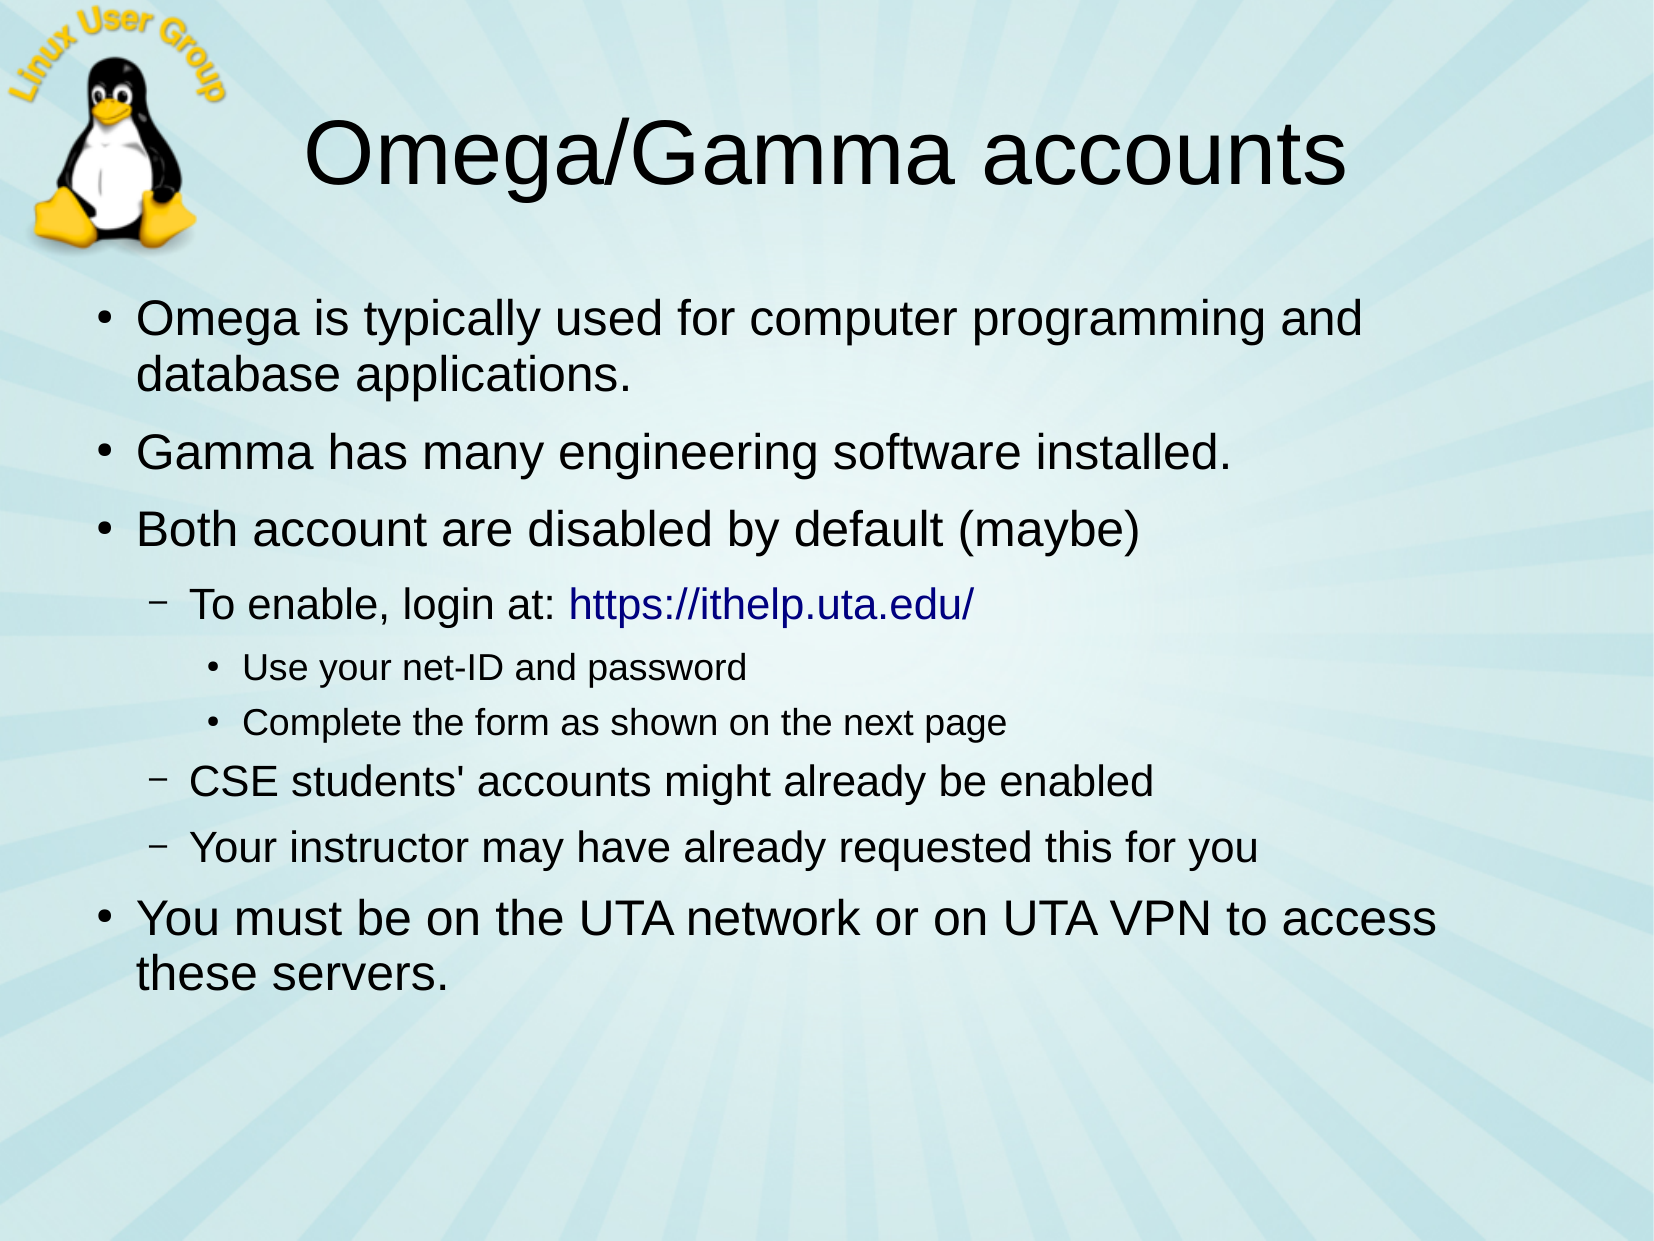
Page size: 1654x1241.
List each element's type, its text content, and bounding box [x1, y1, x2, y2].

title Omega/Gamma accounts [82, 49, 1571, 257]
picture [0, 0, 1654, 1241]
list Omega is typically used for computer programming and database applications. Gamma has many engineering software installed. Both account are disabled by default (maybe) To enable, login at: https://ithelp.uta.edu/ Use your net-ID and password Complete the form as shown on the next page CSE students' accounts might already be enabled Your instructor may have already requested this for you You must be on the UTA network or on UTA VPN to access these servers. [82, 290, 1571, 1010]
